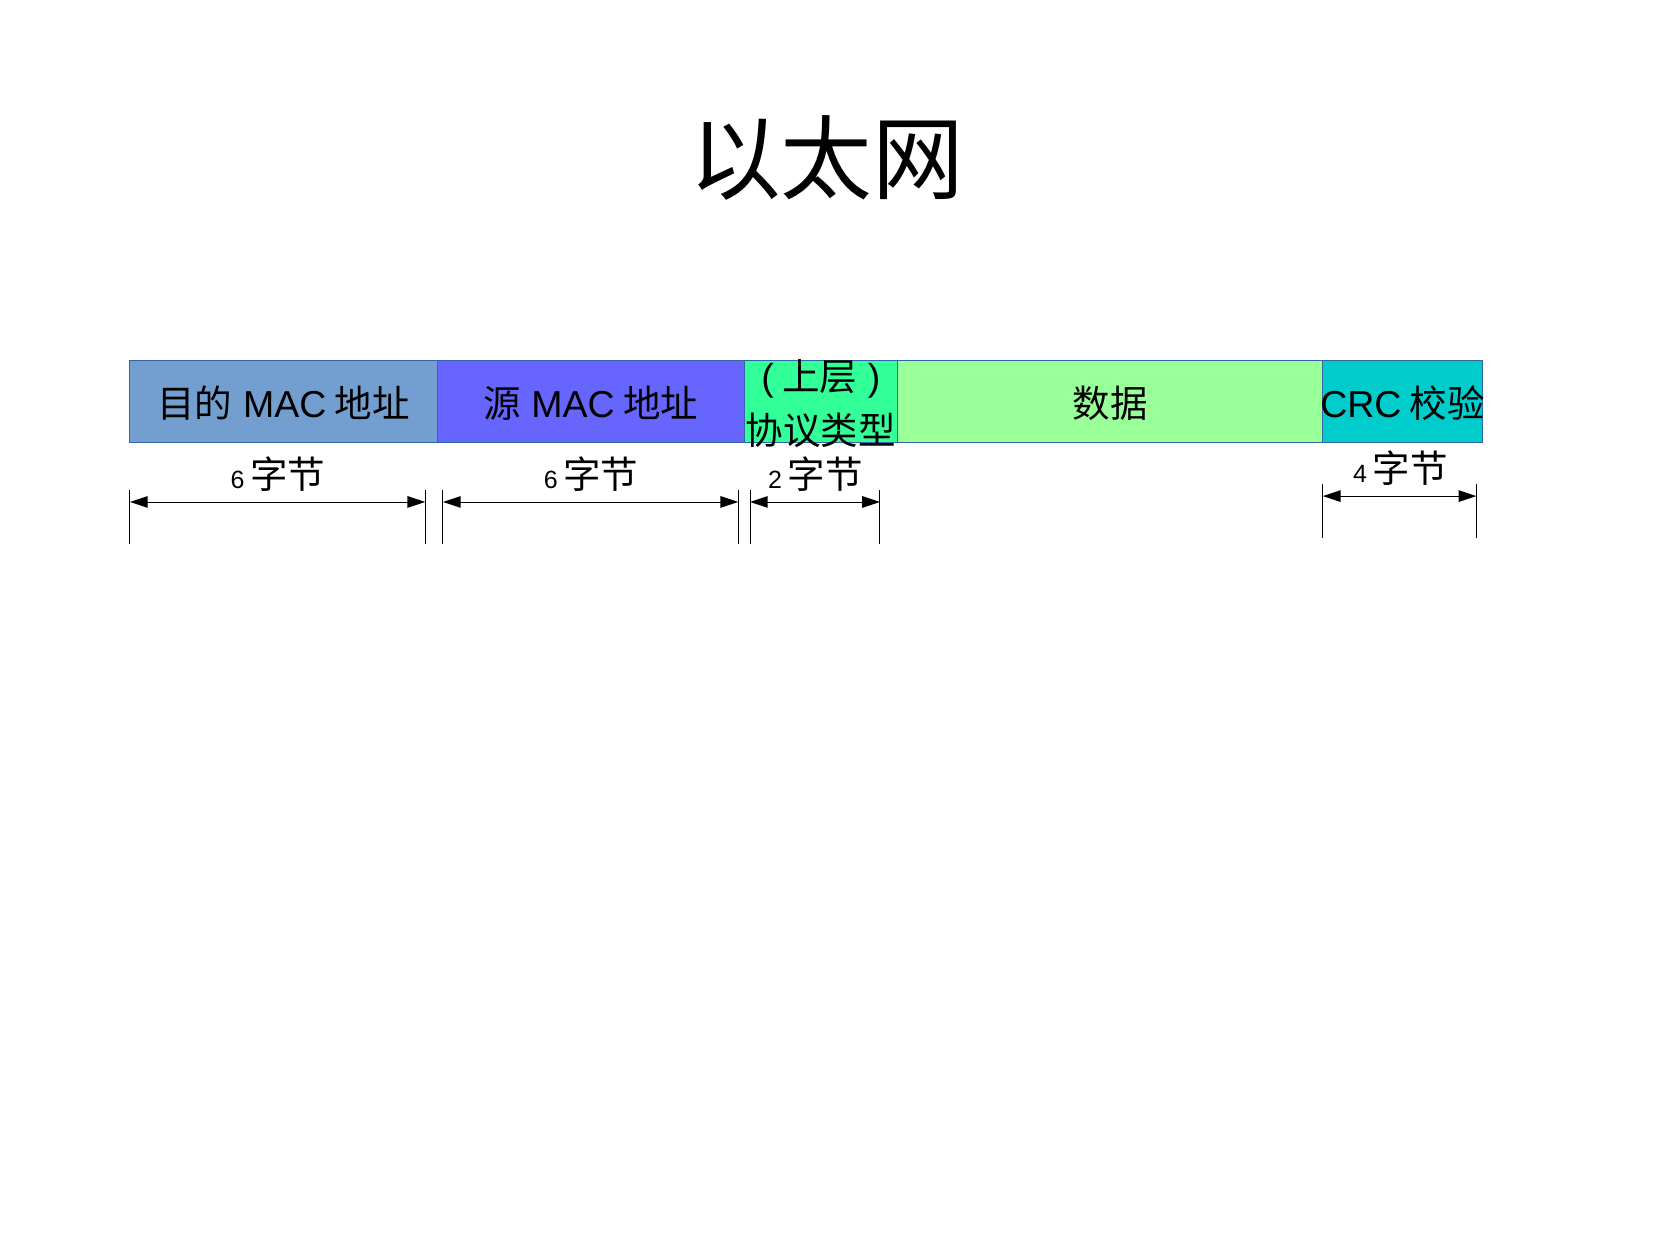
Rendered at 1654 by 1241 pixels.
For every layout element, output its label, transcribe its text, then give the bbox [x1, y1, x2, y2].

title 以太网 [82, 49, 1571, 257]
text_box (上层) 协议类型 [762, 422, 773, 443]
text_box 目的MAC地址 [129, 360, 437, 443]
text_box 数据 [897, 360, 1322, 443]
text_box CRC校验 [1322, 360, 1483, 443]
text_box 源MAC地址 [437, 360, 744, 443]
text_box (上层) 协议类型 [744, 360, 897, 443]
